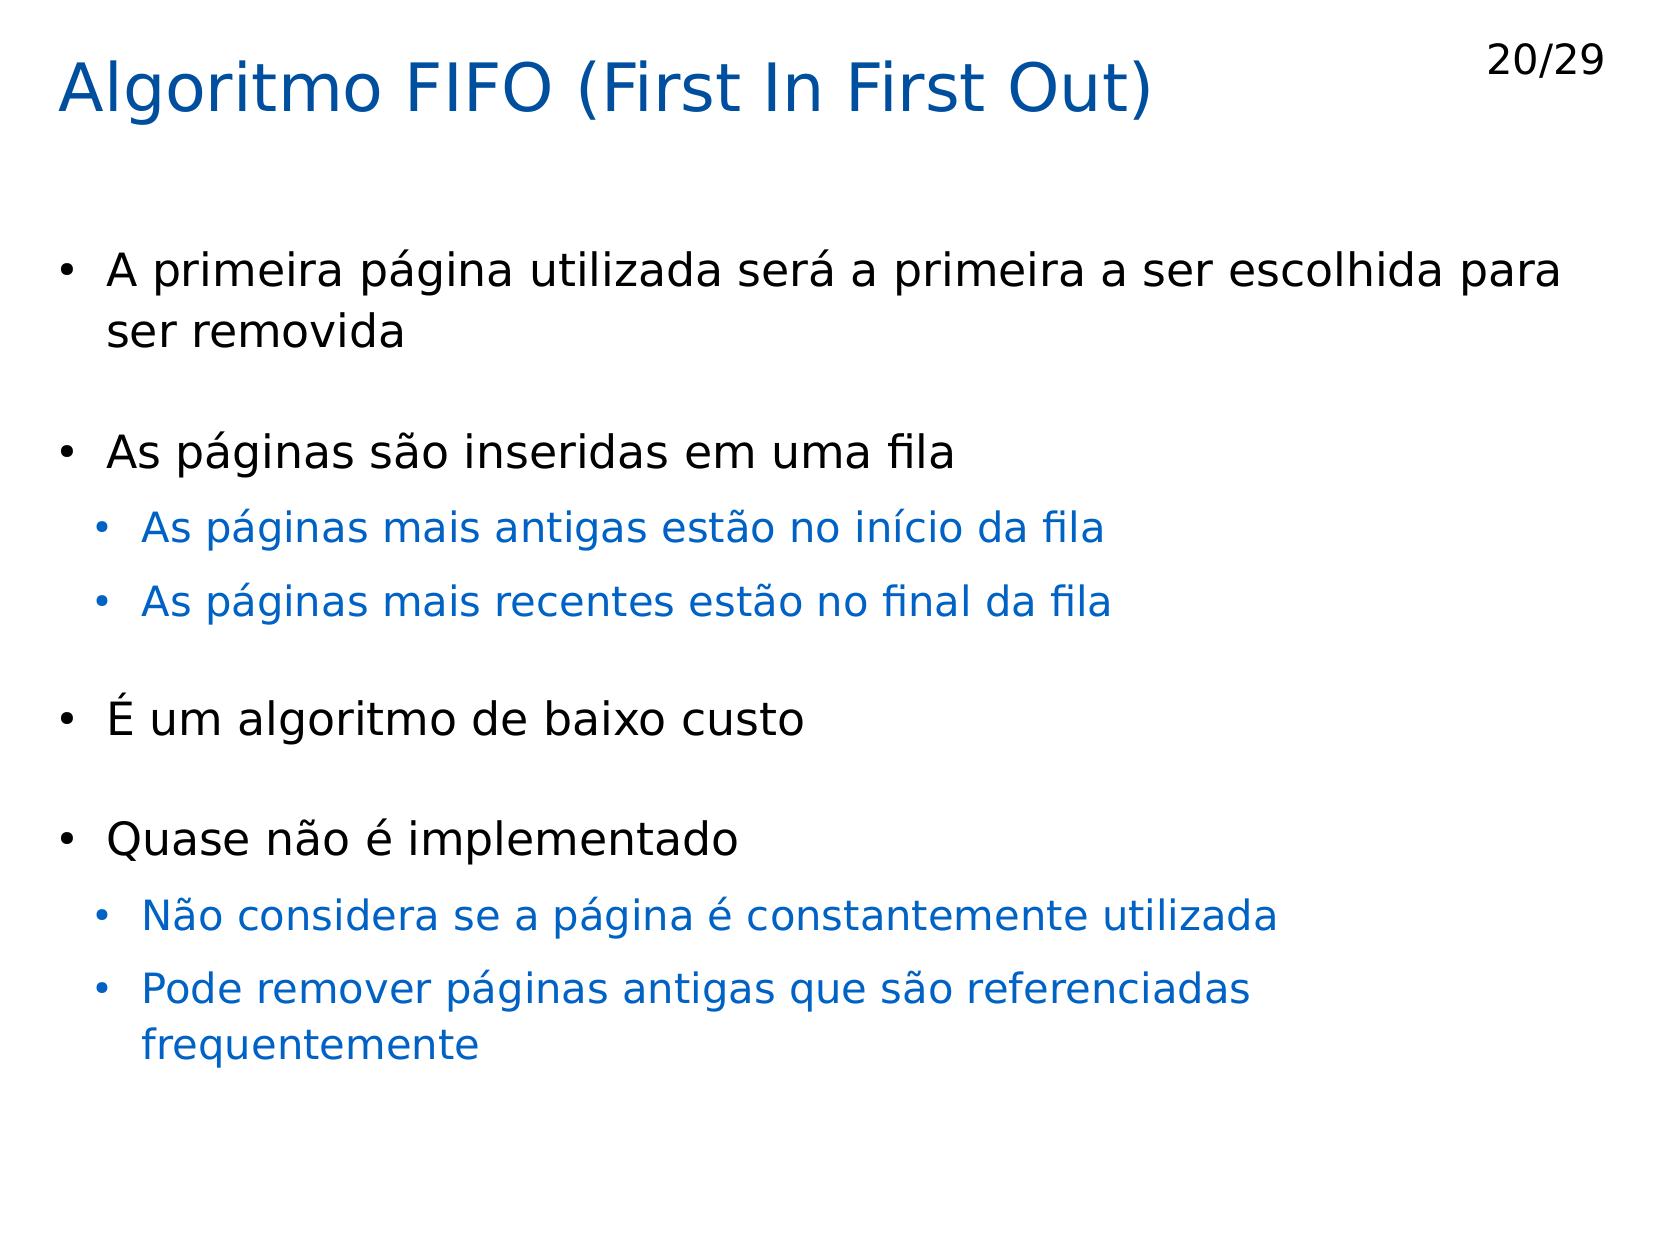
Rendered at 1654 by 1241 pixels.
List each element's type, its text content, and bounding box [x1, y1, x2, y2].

list A primeira página utilizada será a primeira a ser escolhida para ser removida As páginas são inseridas em uma fila As páginas mais antigas estão no início da fila As páginas mais recentes estão no final da fila É um algoritmo de baixo custo Quase não é implementado Não considera se a página é constantemente utilizada Pode remover páginas antigas que são referenciadas frequentemente [59, 236, 1595, 1211]
title Algoritmo FIFO (First In First Out) [59, 29, 1506, 148]
